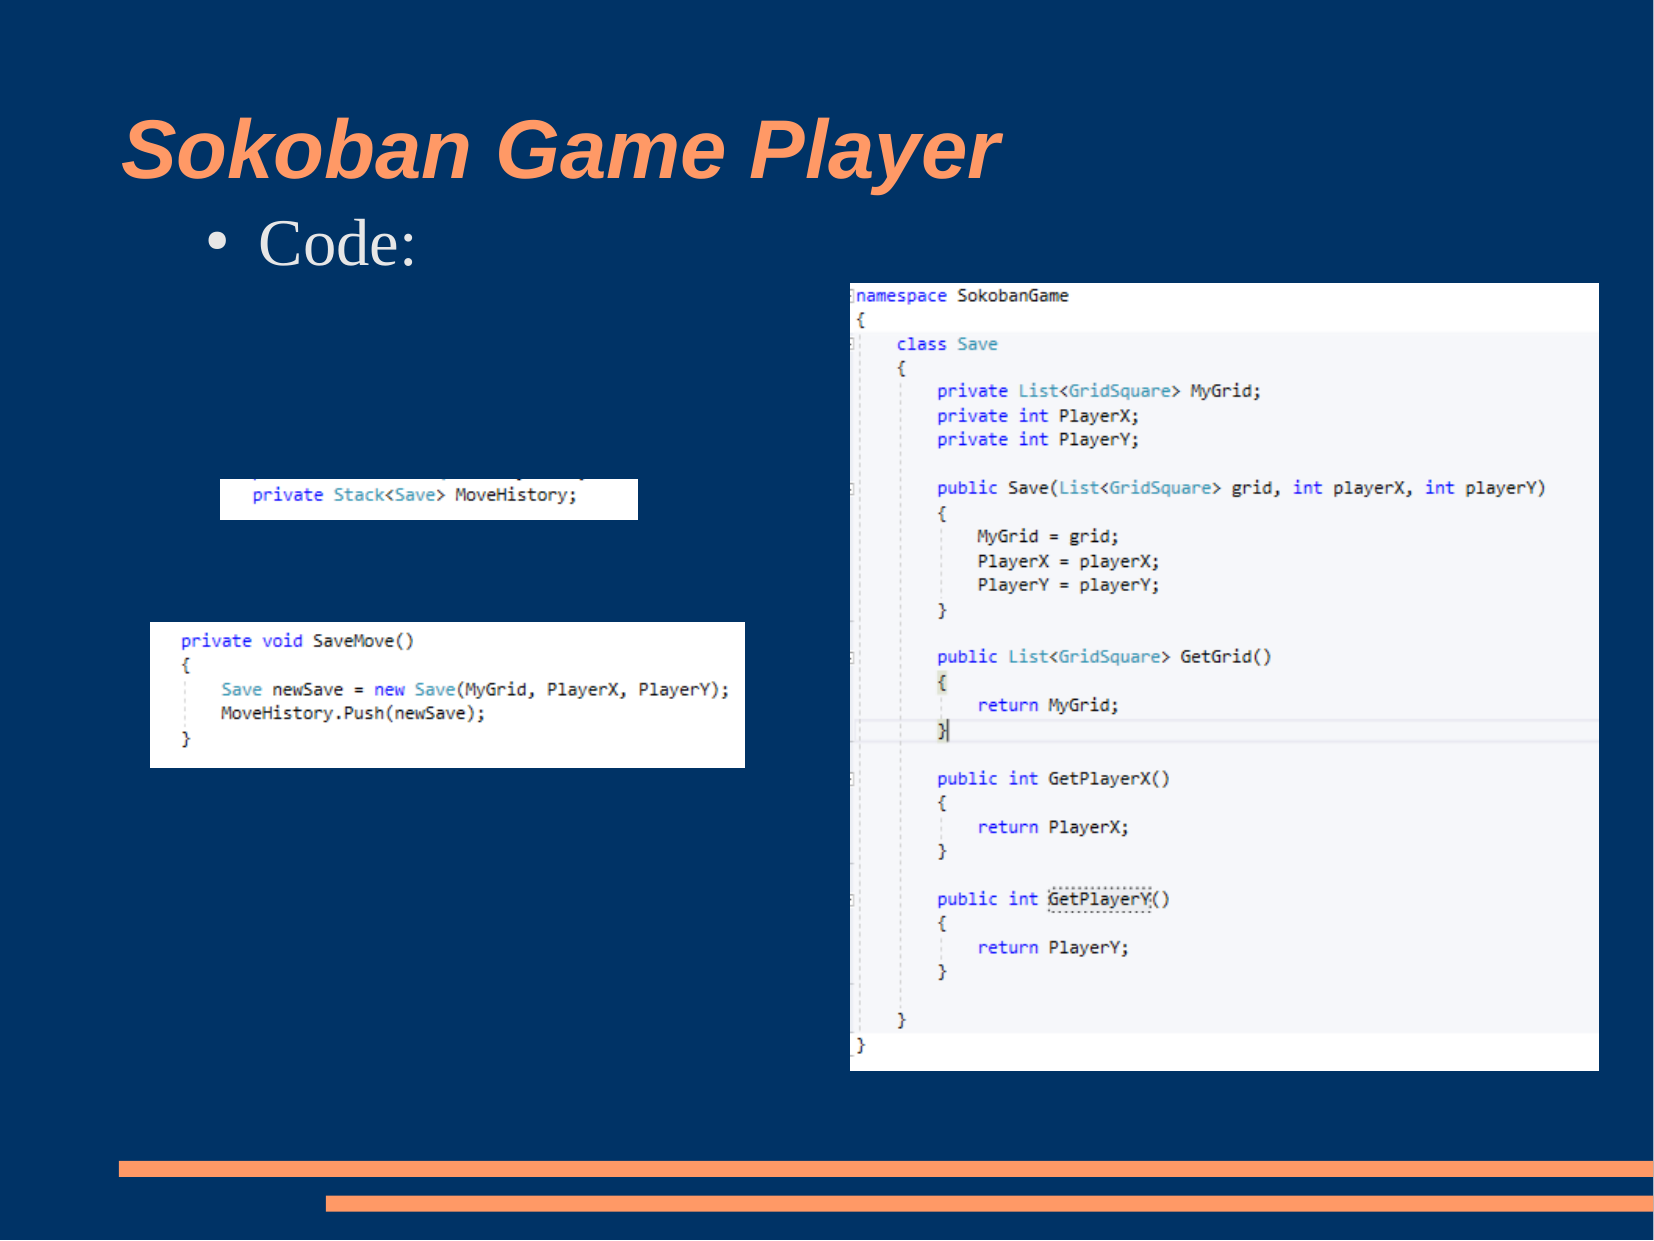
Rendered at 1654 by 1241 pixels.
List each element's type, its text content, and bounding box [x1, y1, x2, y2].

picture [220, 479, 638, 520]
picture [150, 622, 745, 768]
list Code: [169, 205, 1610, 1016]
picture [850, 283, 1599, 1071]
title Sokoban Game Player [121, 46, 1534, 254]
